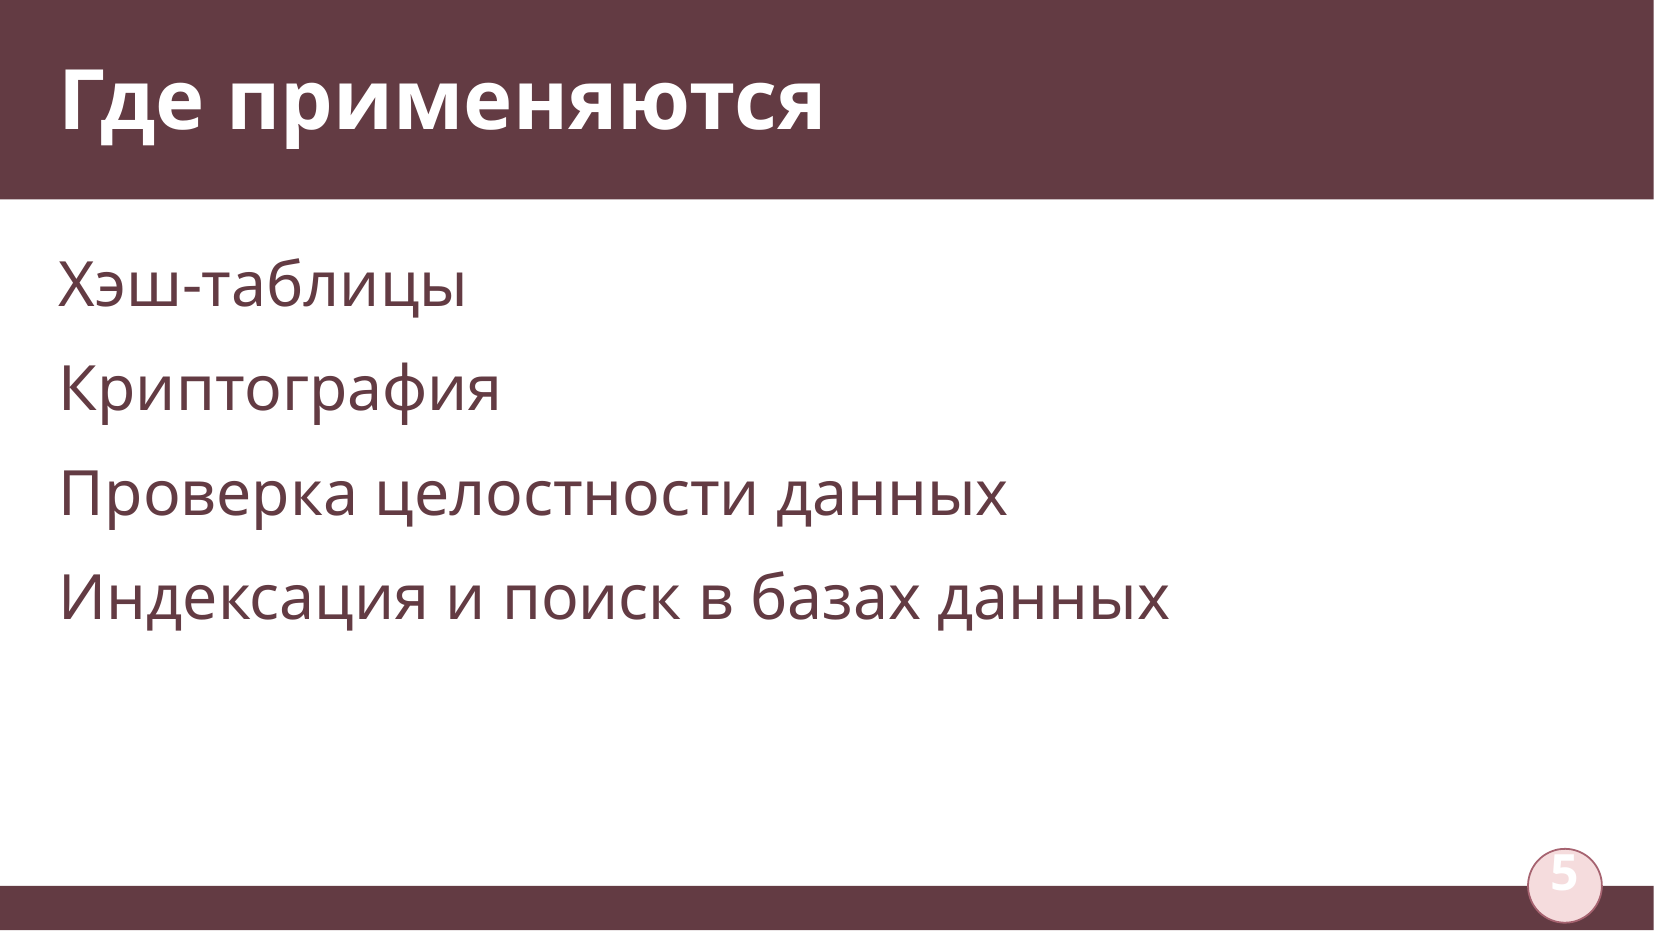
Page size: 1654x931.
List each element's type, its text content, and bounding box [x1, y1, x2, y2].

title Где применяются [59, 37, 1595, 155]
list Хэш-таблицы Криптография Проверка целостности данных Индексация и поиск в базах данных [59, 243, 1595, 769]
